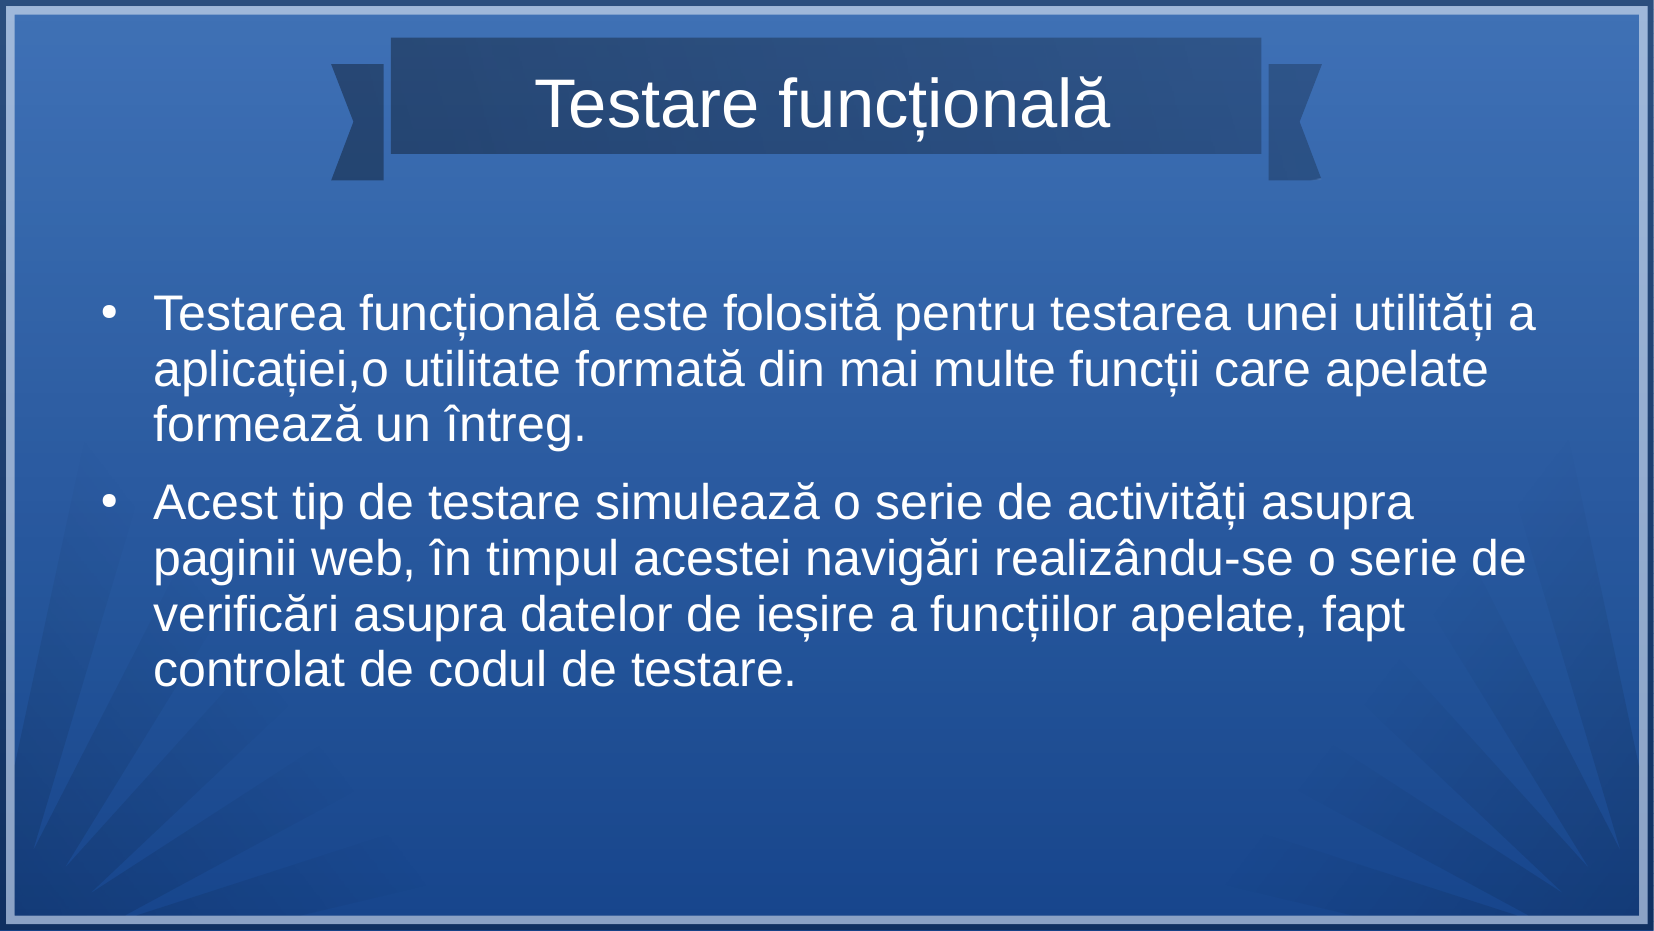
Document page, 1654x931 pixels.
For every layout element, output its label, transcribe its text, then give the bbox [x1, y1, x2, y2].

list Testarea funcțională este folosită pentru testarea unei utilități a aplicației,o utilitate formată din mai multe funcții care apelate formează un întreg. Acest tip de testare simulează o serie de activități asupra paginii web, în timpul acestei navigări realizându-se o serie de verificări asupra datelor de ieșire a funcțiilor apelate, fapt controlat de codul de testare. [82, 285, 1571, 908]
title Testare funcțională [385, 45, 1261, 164]
